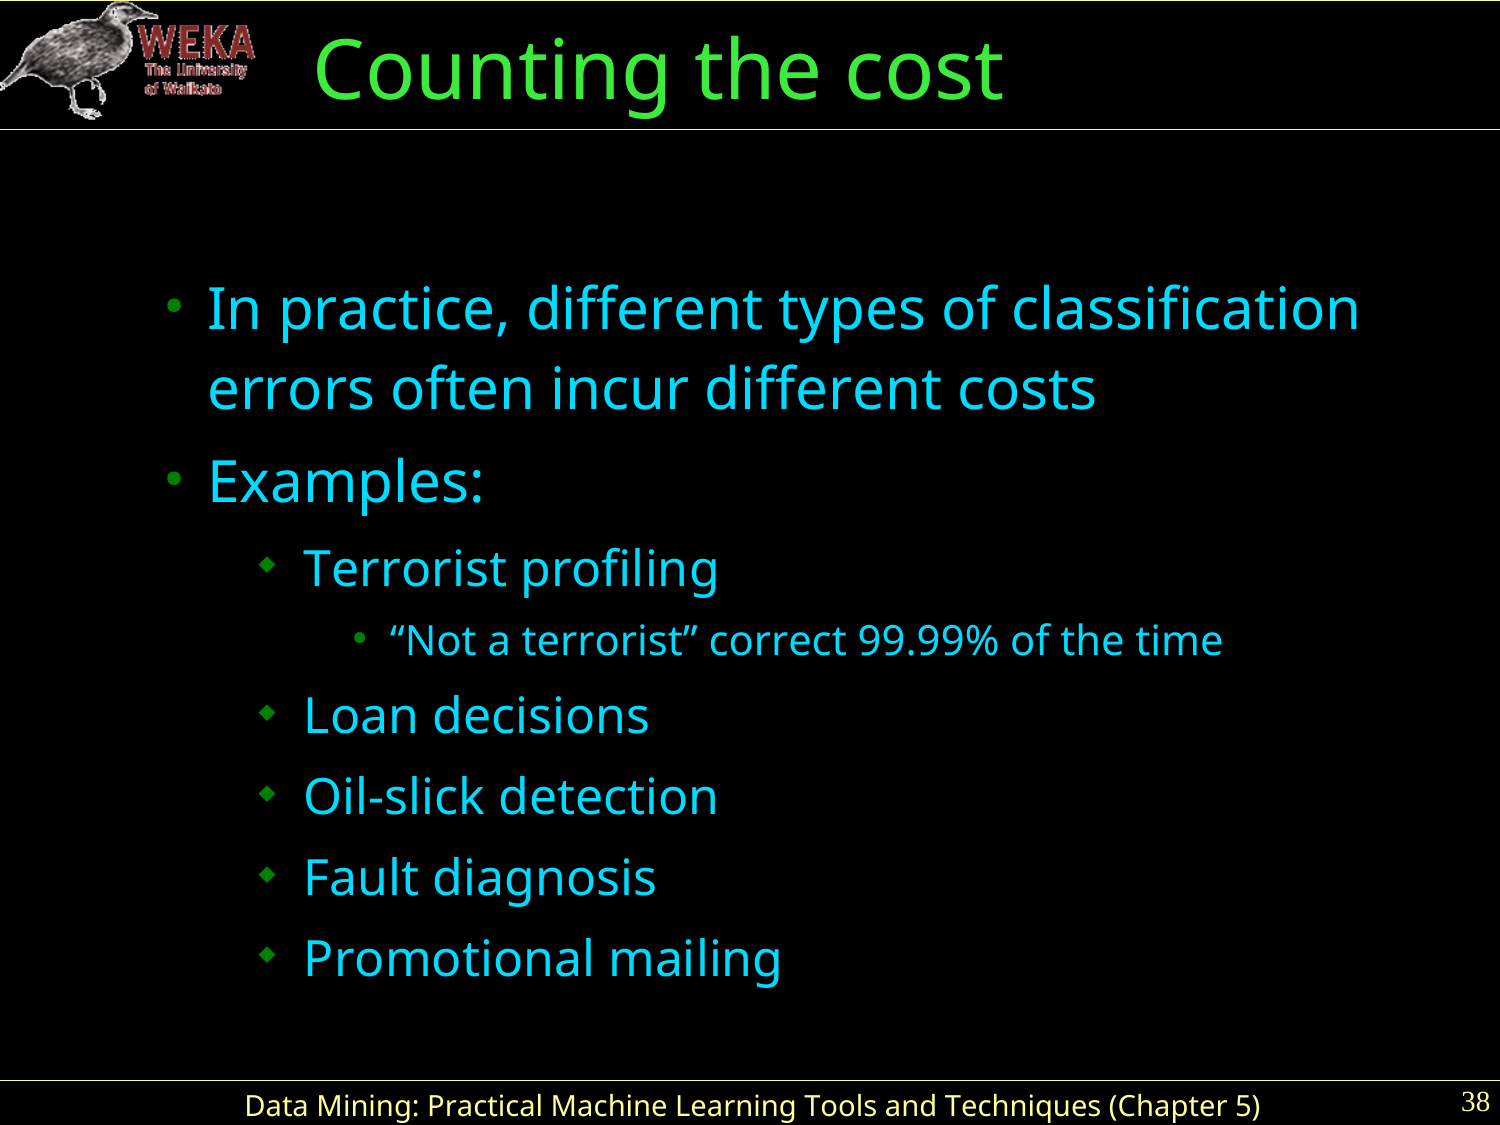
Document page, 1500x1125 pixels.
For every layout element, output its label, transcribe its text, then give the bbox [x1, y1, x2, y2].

title Counting the cost [297, 0, 1500, 148]
text_box In practice, different types of classification errors often incur different costs Examples: Terrorist profiling “Not a terrorist” correct 99.99% of the time Loan decisions Oil-slick detection Fault diagnosis Promotional mailing [149, 260, 1388, 956]
picture [0, 1, 266, 129]
